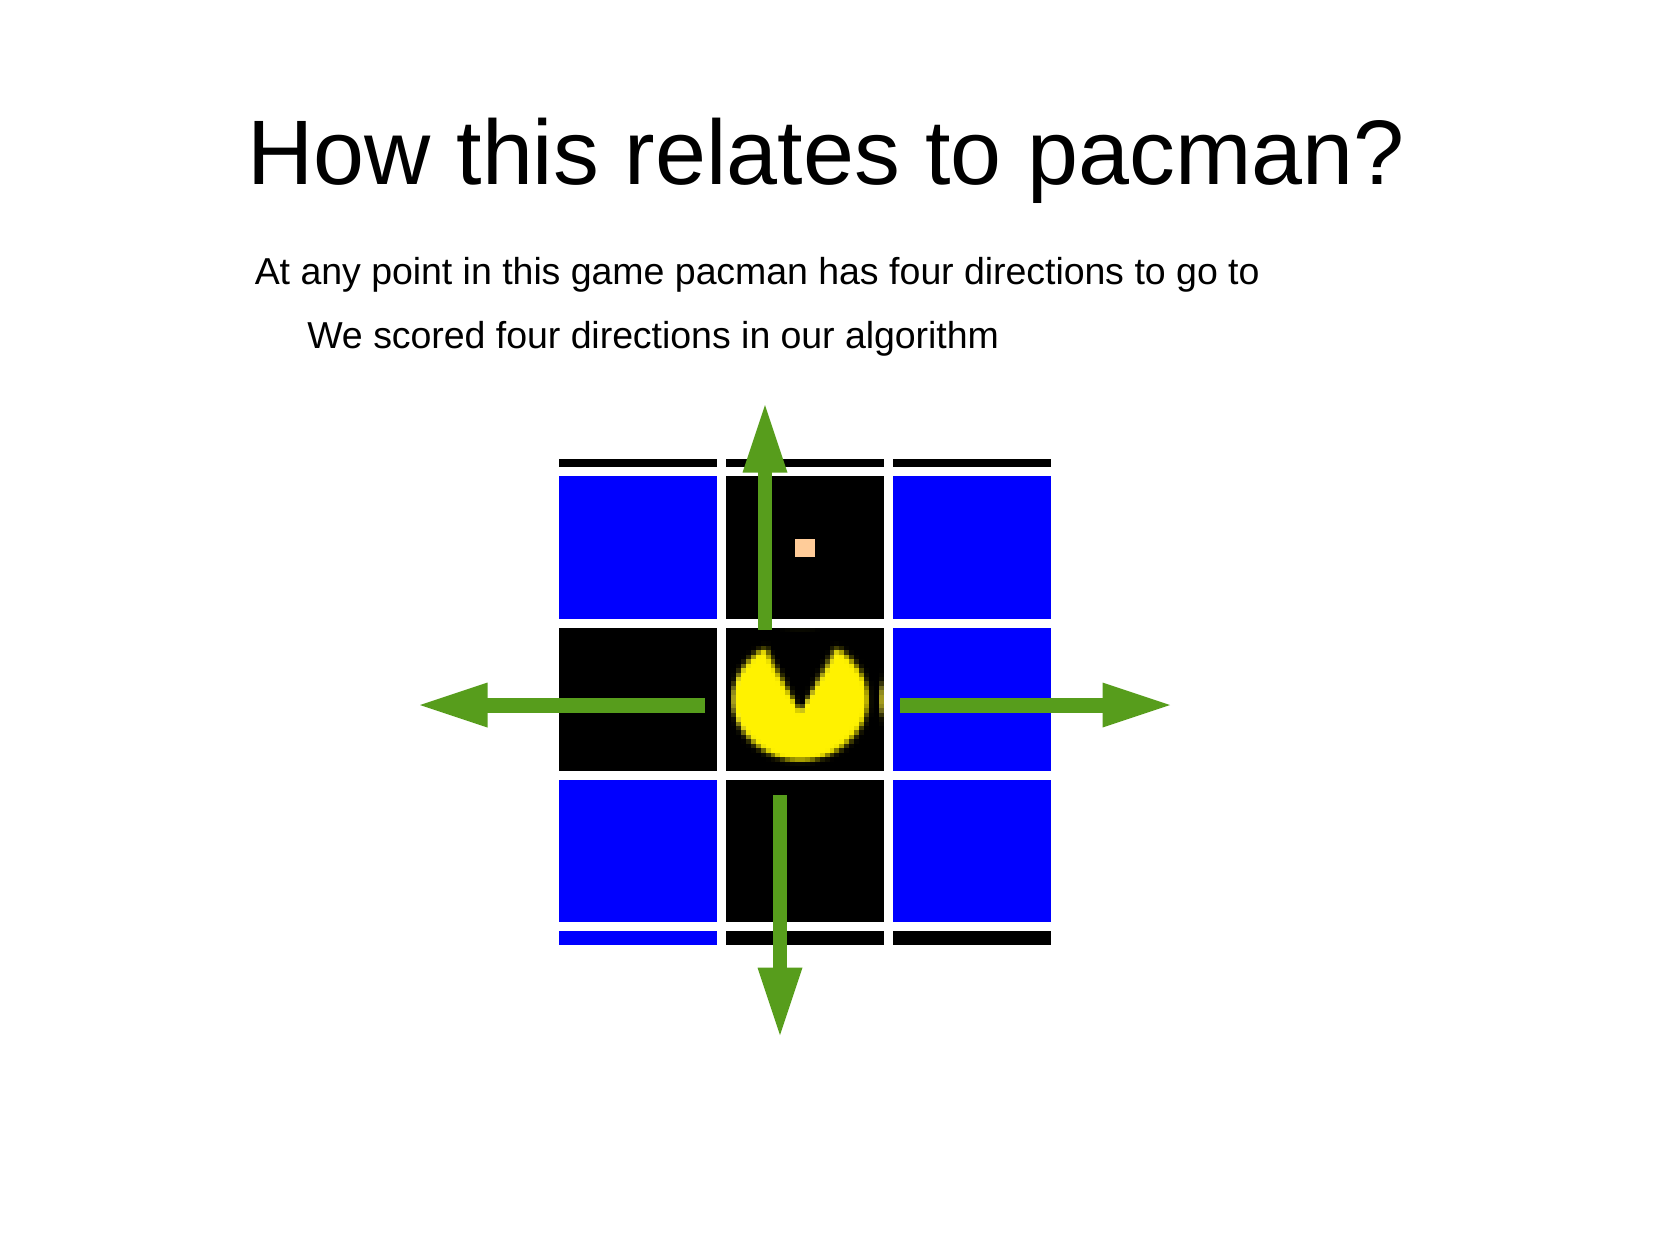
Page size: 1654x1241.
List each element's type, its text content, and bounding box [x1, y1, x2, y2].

title How this relates to pacman? [82, 49, 1571, 257]
picture [555, 459, 1051, 946]
text_box We scored four directions in our algorithm [285, 300, 1321, 372]
text_box At any point in this game pacman has four directions to go to [240, 243, 1654, 301]
